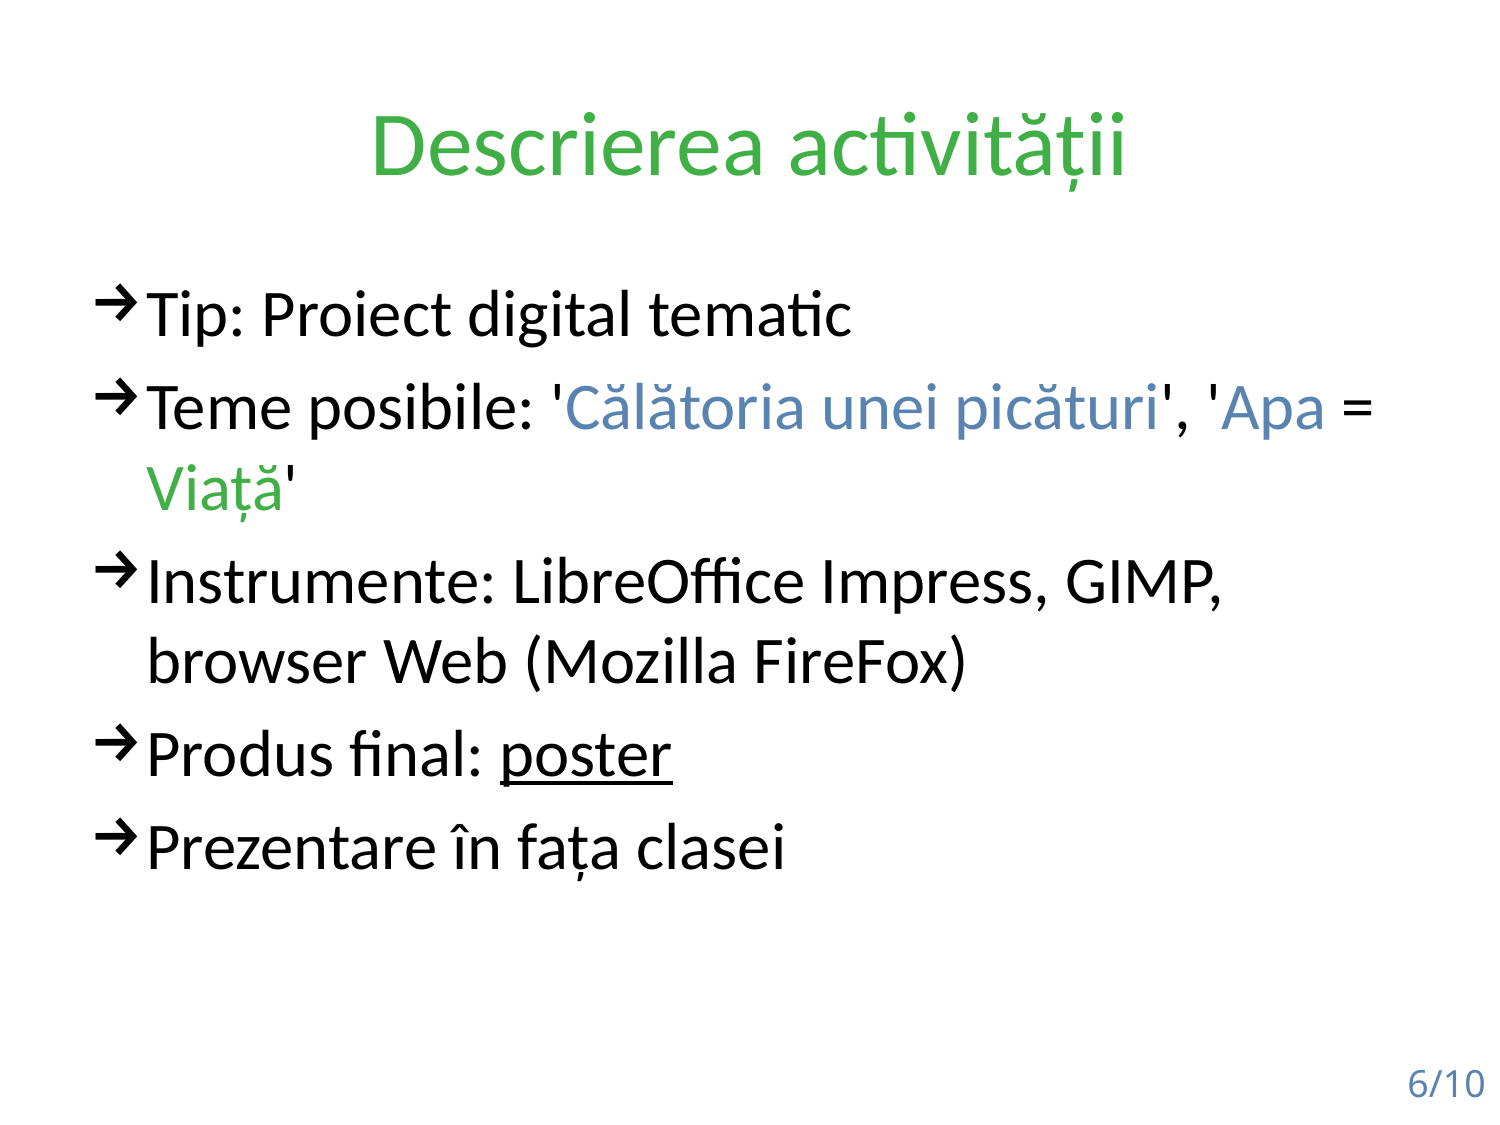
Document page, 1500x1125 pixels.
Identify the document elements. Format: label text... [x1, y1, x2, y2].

text_box <number>/10 [1312, 1050, 1500, 1121]
title Descrierea activității [75, 45, 1425, 233]
list Tip: Proiect digital tematic Teme posibile: 'Călătoria unei picături', 'Apa = Viață' Instrumente: LibreOffice Impress, GIMP, browser Web (Mozilla FireFox) Produs final: poster Prezentare în fața clasei [75, 262, 1425, 1005]
